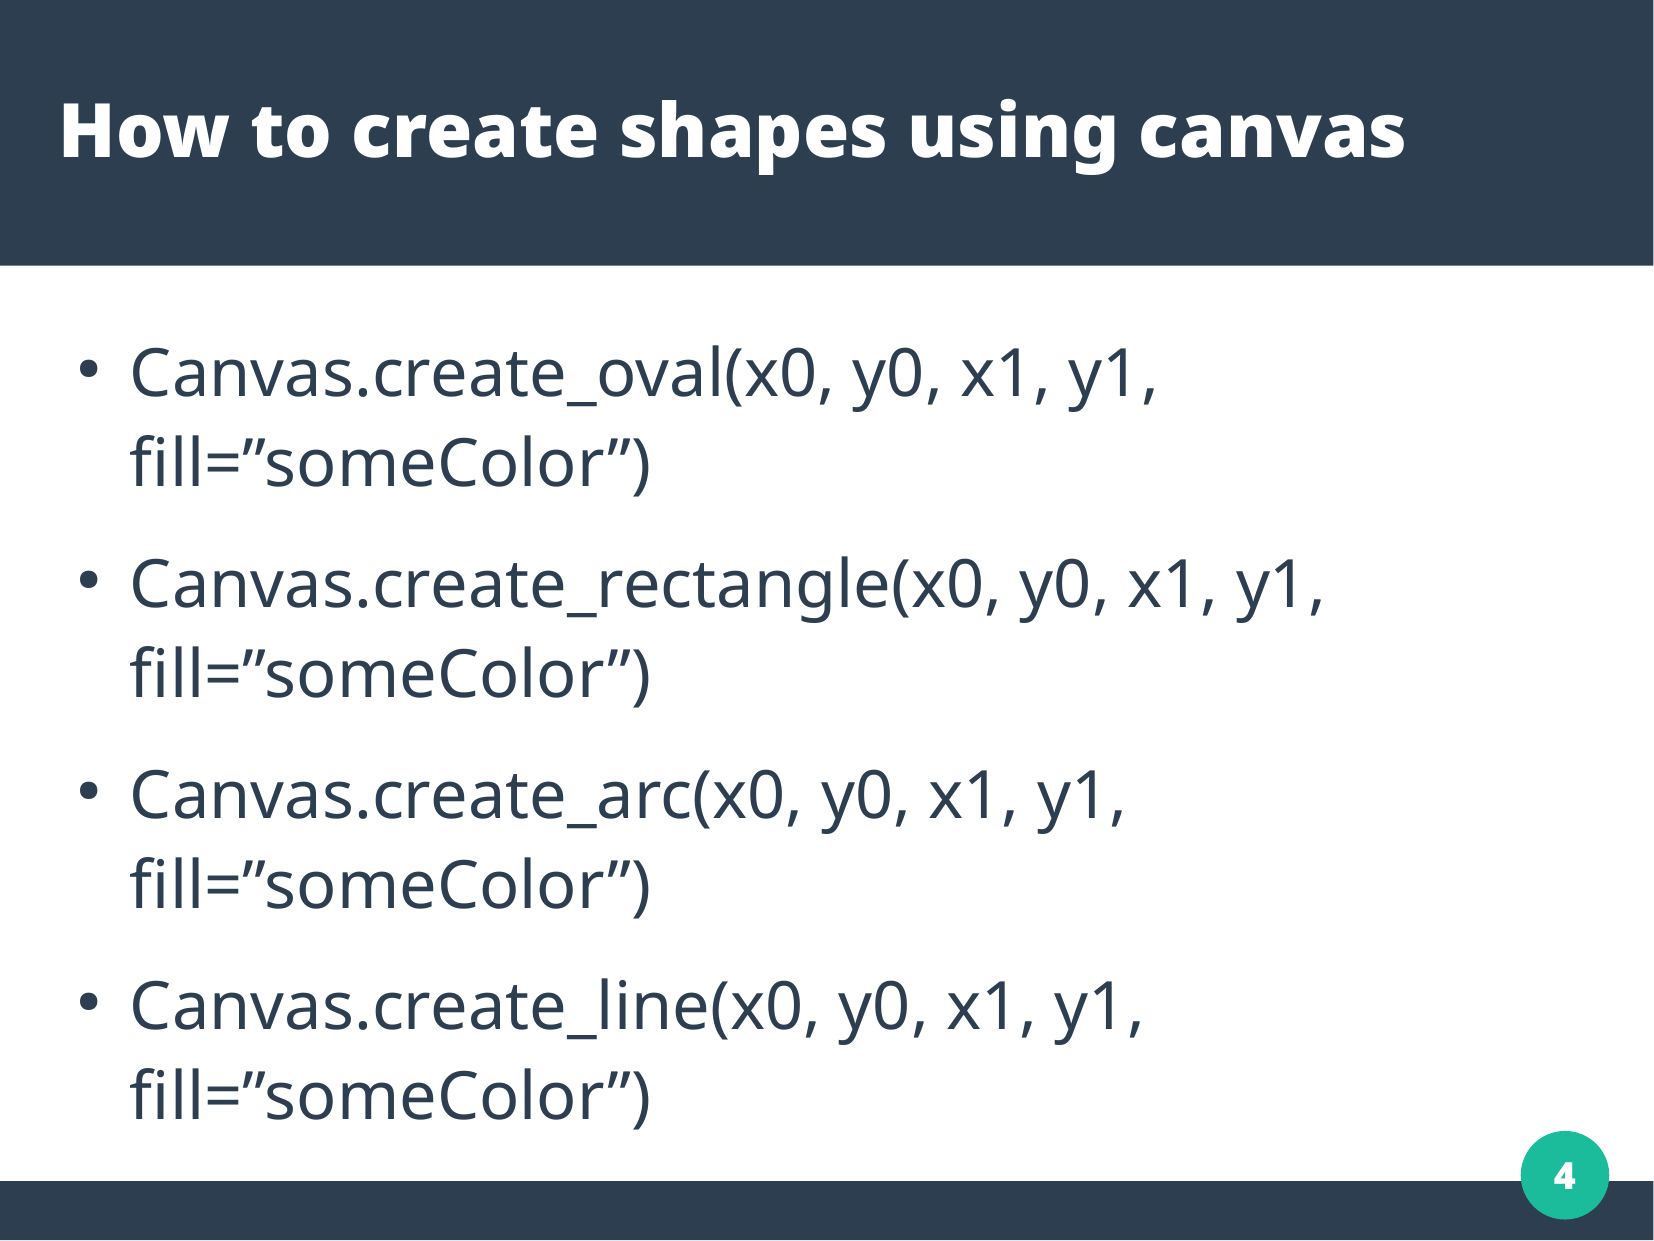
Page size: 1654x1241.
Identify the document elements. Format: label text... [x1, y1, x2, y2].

list Canvas.create_oval(x0, y0, x1, y1, fill=”someColor”) Canvas.create_rectangle(x0, y0, x1, y1, fill=”someColor”) Canvas.create_arc(x0, y0, x1, y1, fill=”someColor”) Canvas.create_line(x0, y0, x1, y1, fill=”someColor”) [59, 324, 1595, 1152]
title How to create shapes using canvas [59, 49, 1595, 207]
